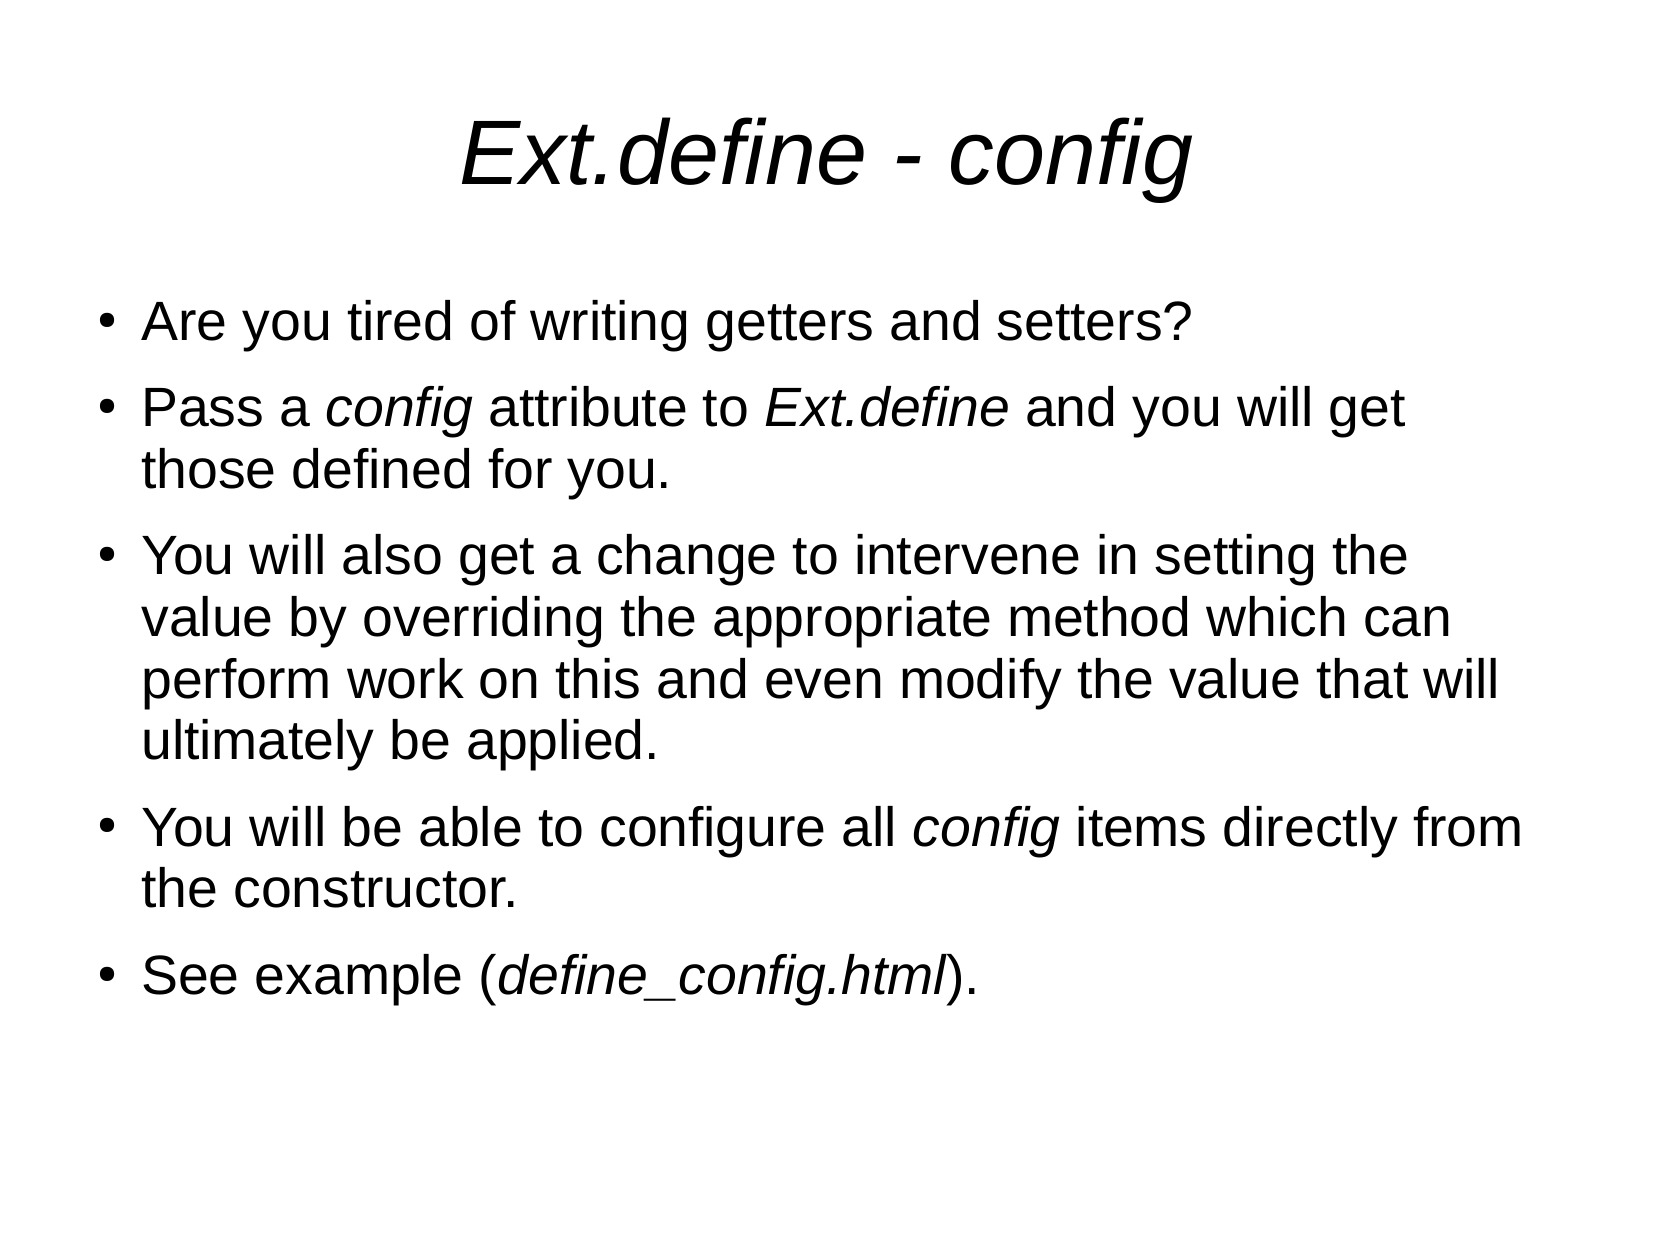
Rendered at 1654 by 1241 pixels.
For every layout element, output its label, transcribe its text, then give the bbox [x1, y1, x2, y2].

list Are you tired of writing getters and setters? Pass a config attribute to Ext.define and you will get those defined for you. You will also get a change to intervene in setting the value by overriding the appropriate method which can perform work on this and even modify the value that will ultimately be applied. You will be able to configure all config items directly from the constructor. See example (define_config.html). [82, 290, 1538, 1010]
title Ext.define - config [82, 49, 1571, 257]
